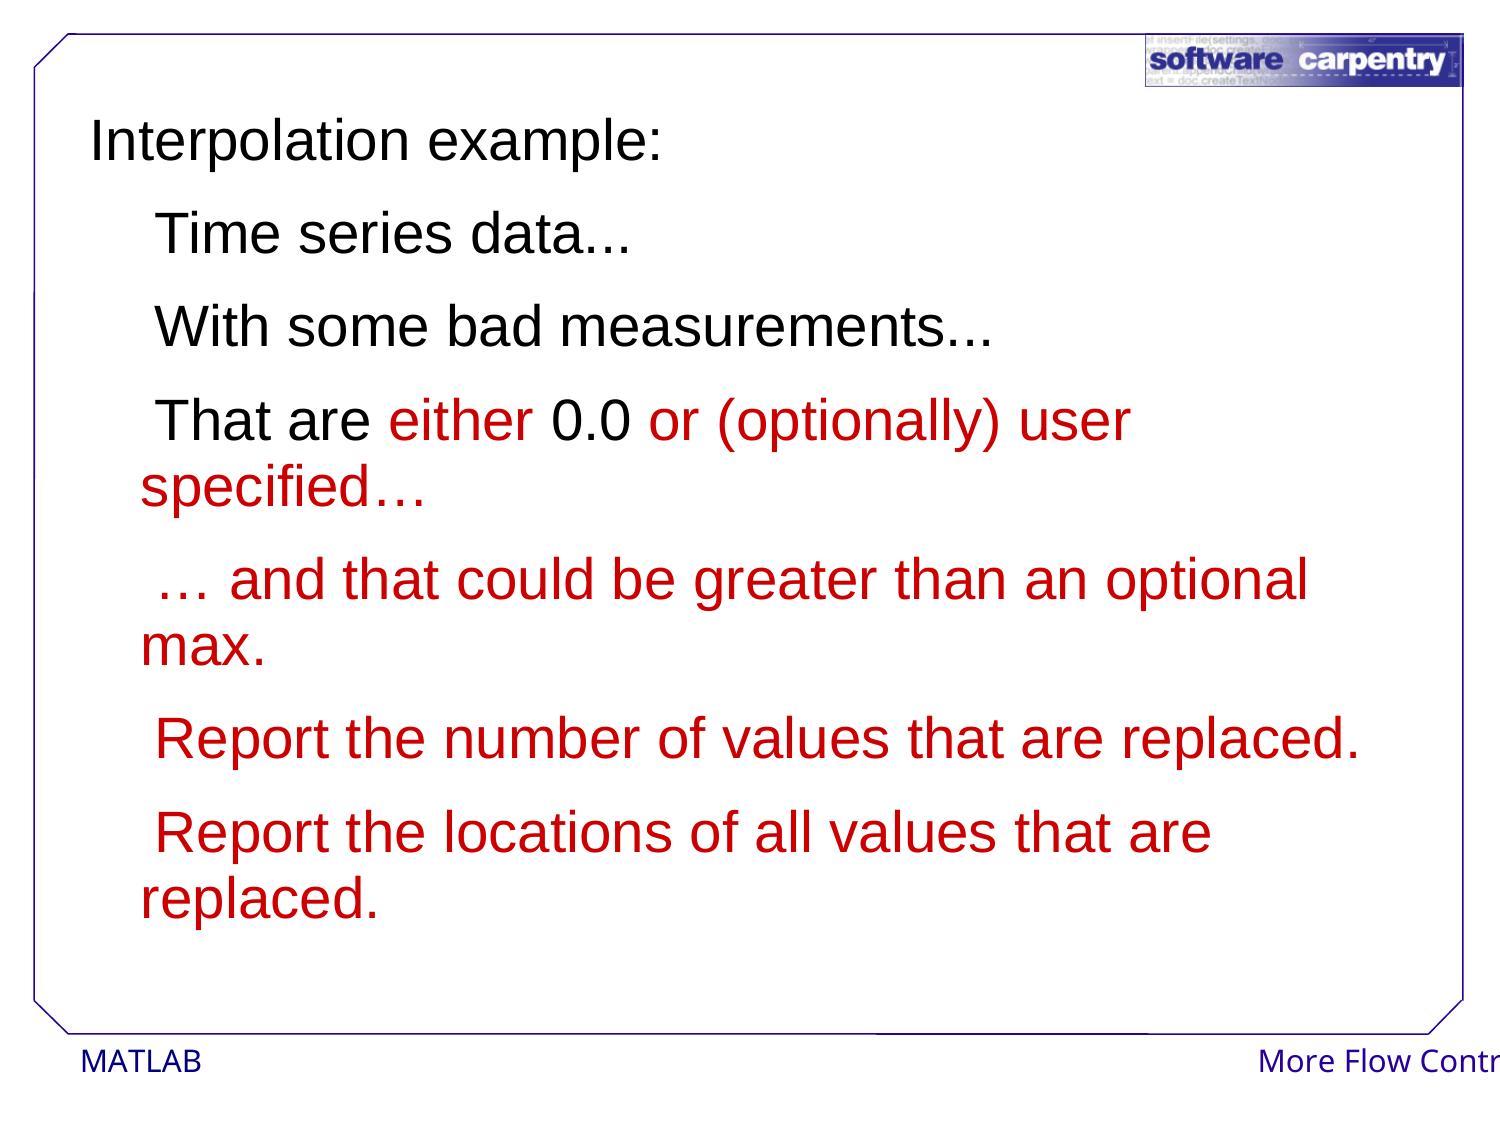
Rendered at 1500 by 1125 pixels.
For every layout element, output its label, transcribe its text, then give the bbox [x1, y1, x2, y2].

picture [1145, 33, 1464, 87]
list Interpolation example: Time series data... With some bad measurements... That are either 0.0 or (optionally) user specified… … and that could be greater than an optional max. Report the number of values that are replaced. Report the locations of all values that are replaced. [75, 99, 1426, 1034]
